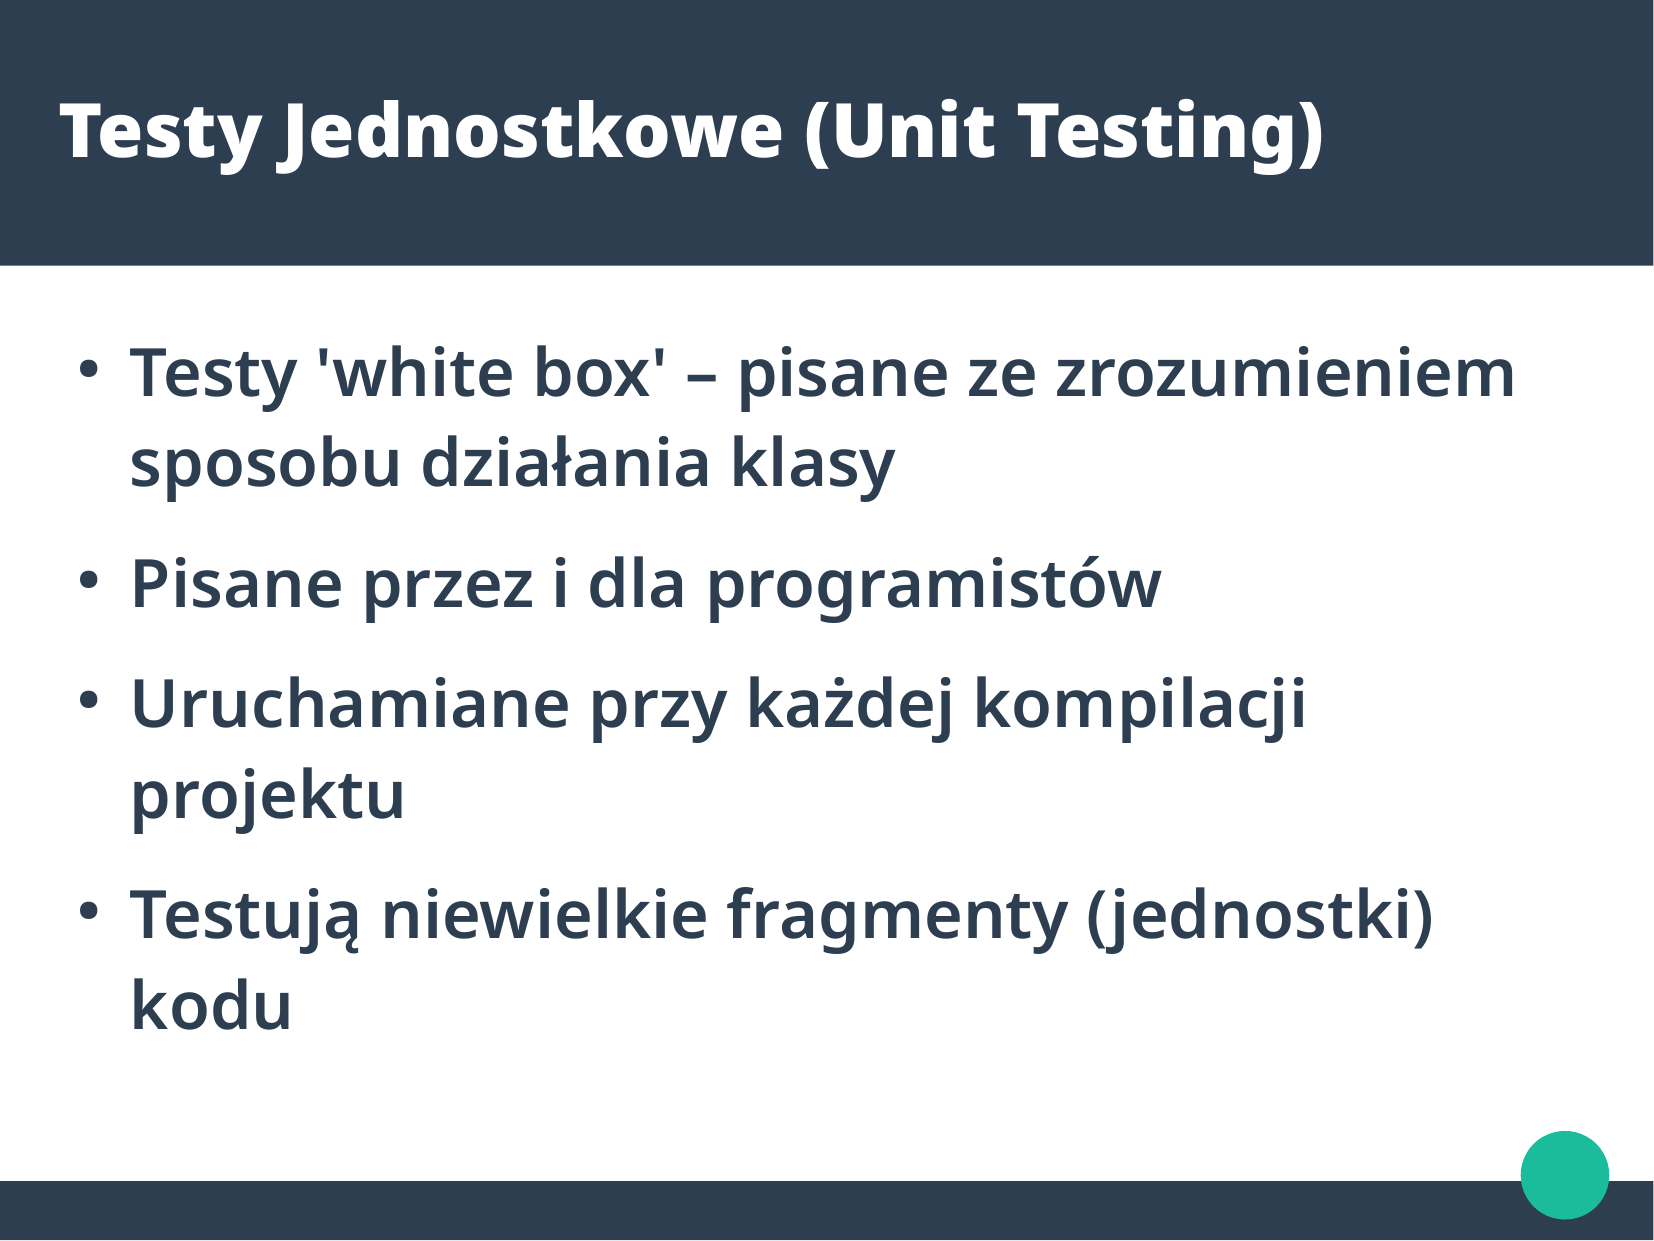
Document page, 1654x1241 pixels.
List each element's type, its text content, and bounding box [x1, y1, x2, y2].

list Testy 'white box' – pisane ze zrozumieniem sposobu działania klasy Pisane przez i dla programistów Uruchamiane przy każdej kompilacji projektu Testują niewielkie fragmenty (jednostki) kodu [59, 324, 1595, 1152]
title Testy Jednostkowe (Unit Testing) [59, 49, 1595, 207]
